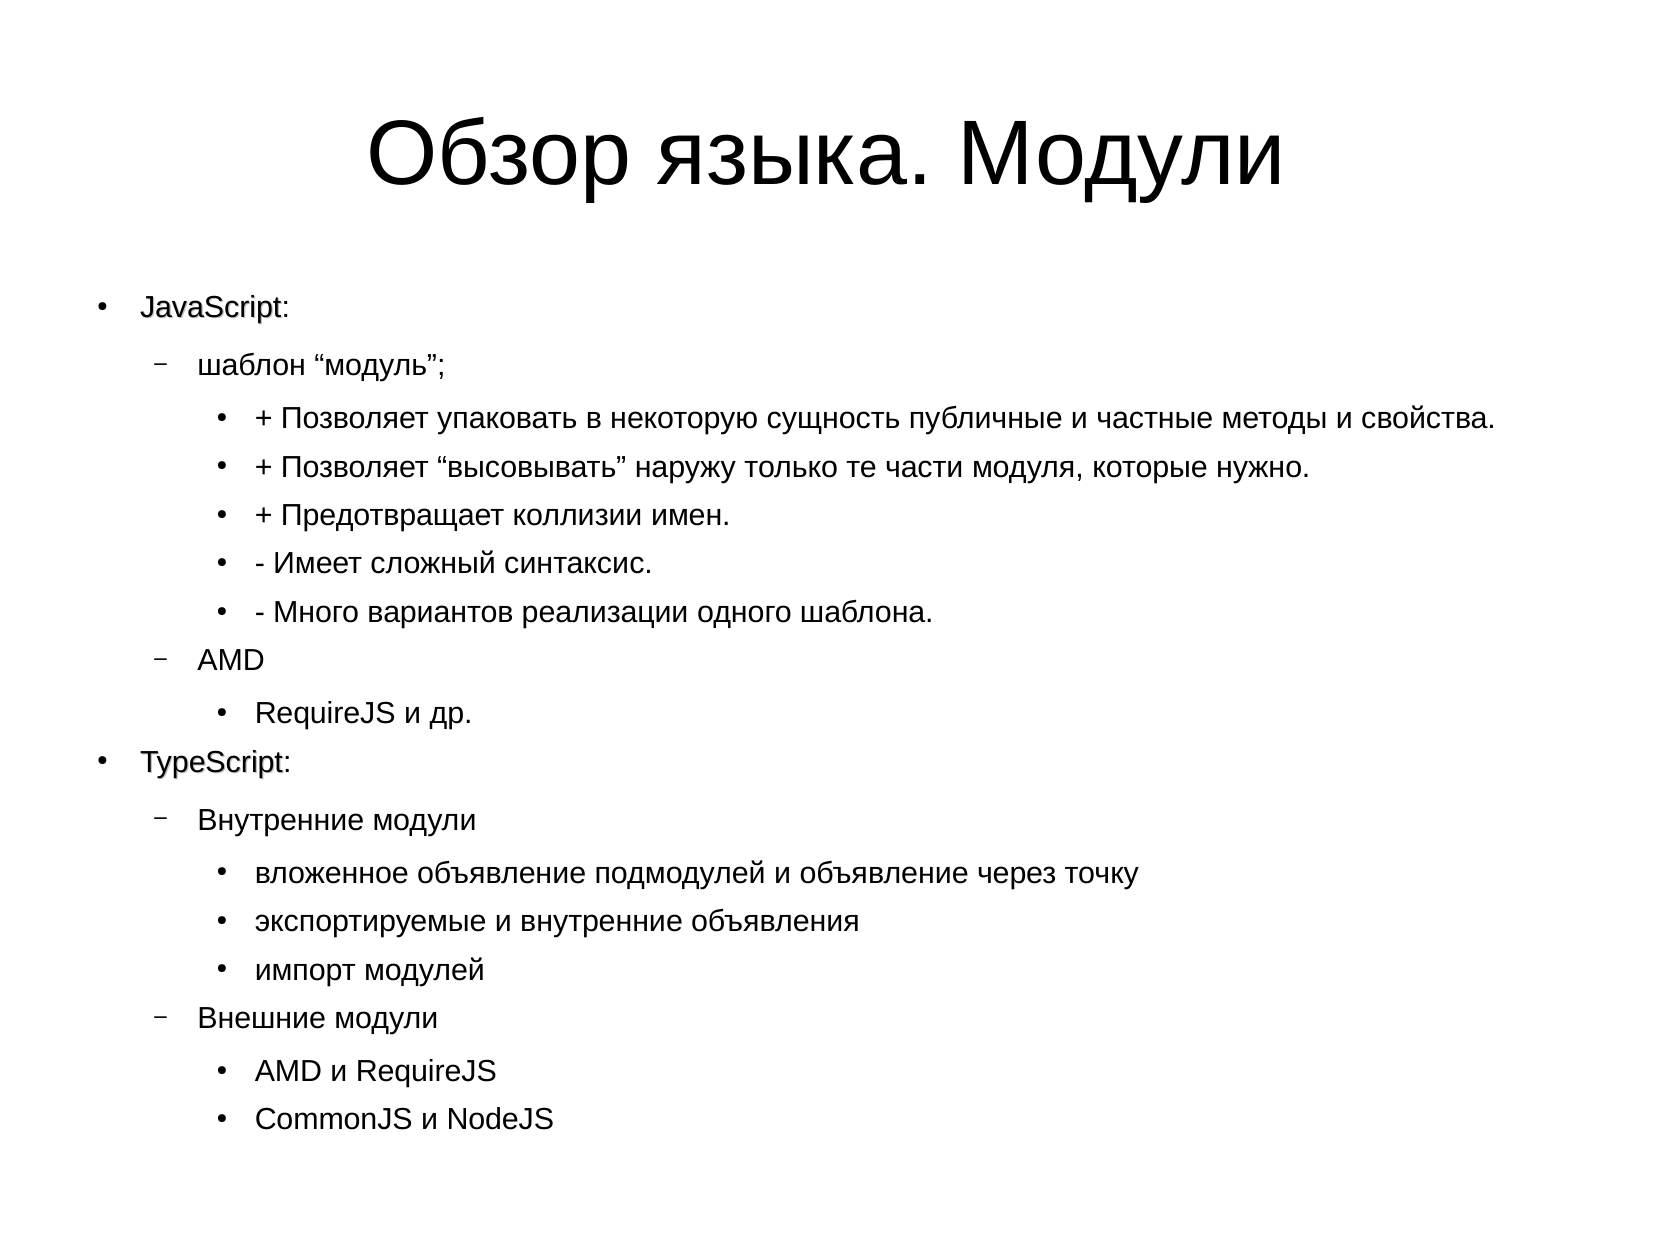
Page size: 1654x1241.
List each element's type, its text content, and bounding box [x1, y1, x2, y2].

title Обзор языка. Модули [82, 49, 1571, 257]
list JavaScript: шаблон “модуль”; + Позволяет упаковать в некоторую сущность публичные и частные методы и свойства. + Позволяет “высовывать” наружу только те части модуля, которые нужно. + Предотвращает коллизии имен. - Имеет сложный синтаксис. - Много вариантов реализации одного шаблона. AMD RequireJS и др. TypeScript: Внутренние модули вложенное объявление подмодулей и объявление через точку экспортируемые и внутренние объявления импорт модулей Внешние модули AMD и RequireJS CommonJS и NodeJS [82, 290, 1571, 1141]
